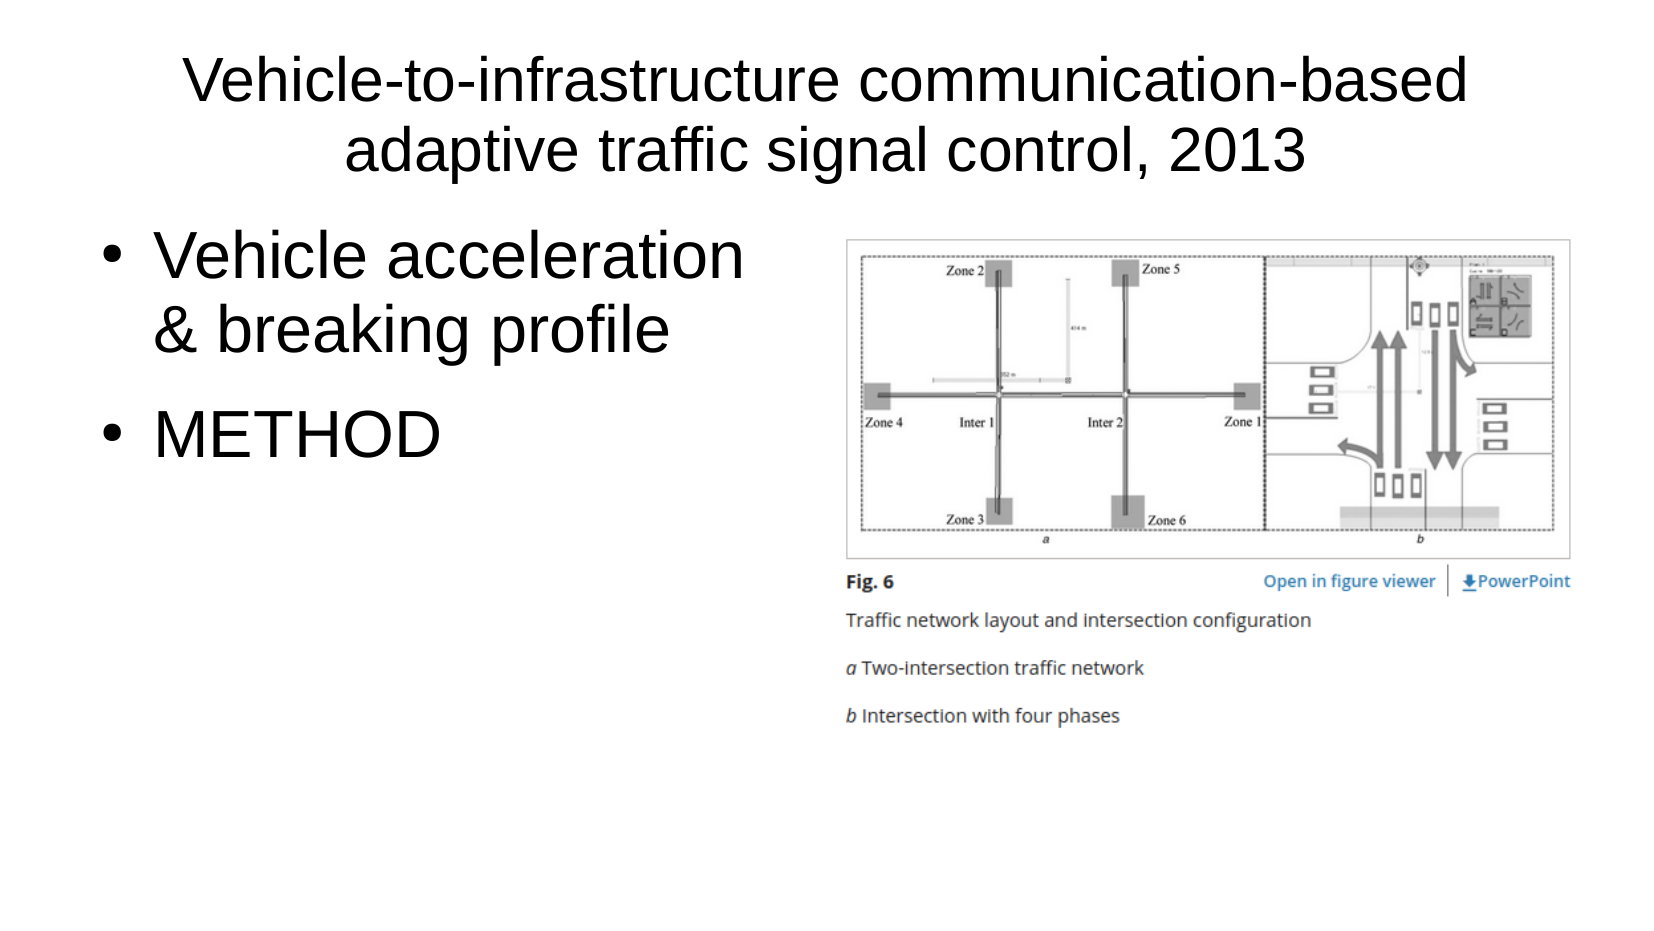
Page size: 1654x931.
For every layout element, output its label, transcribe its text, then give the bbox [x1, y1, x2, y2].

picture [845, 238, 1572, 736]
list Vehicle acceleration & breaking profile METHOD [82, 217, 809, 758]
title Vehicle-to-infrastructure communication-based adaptive traffic signal control, 2013 [82, 37, 1571, 193]
